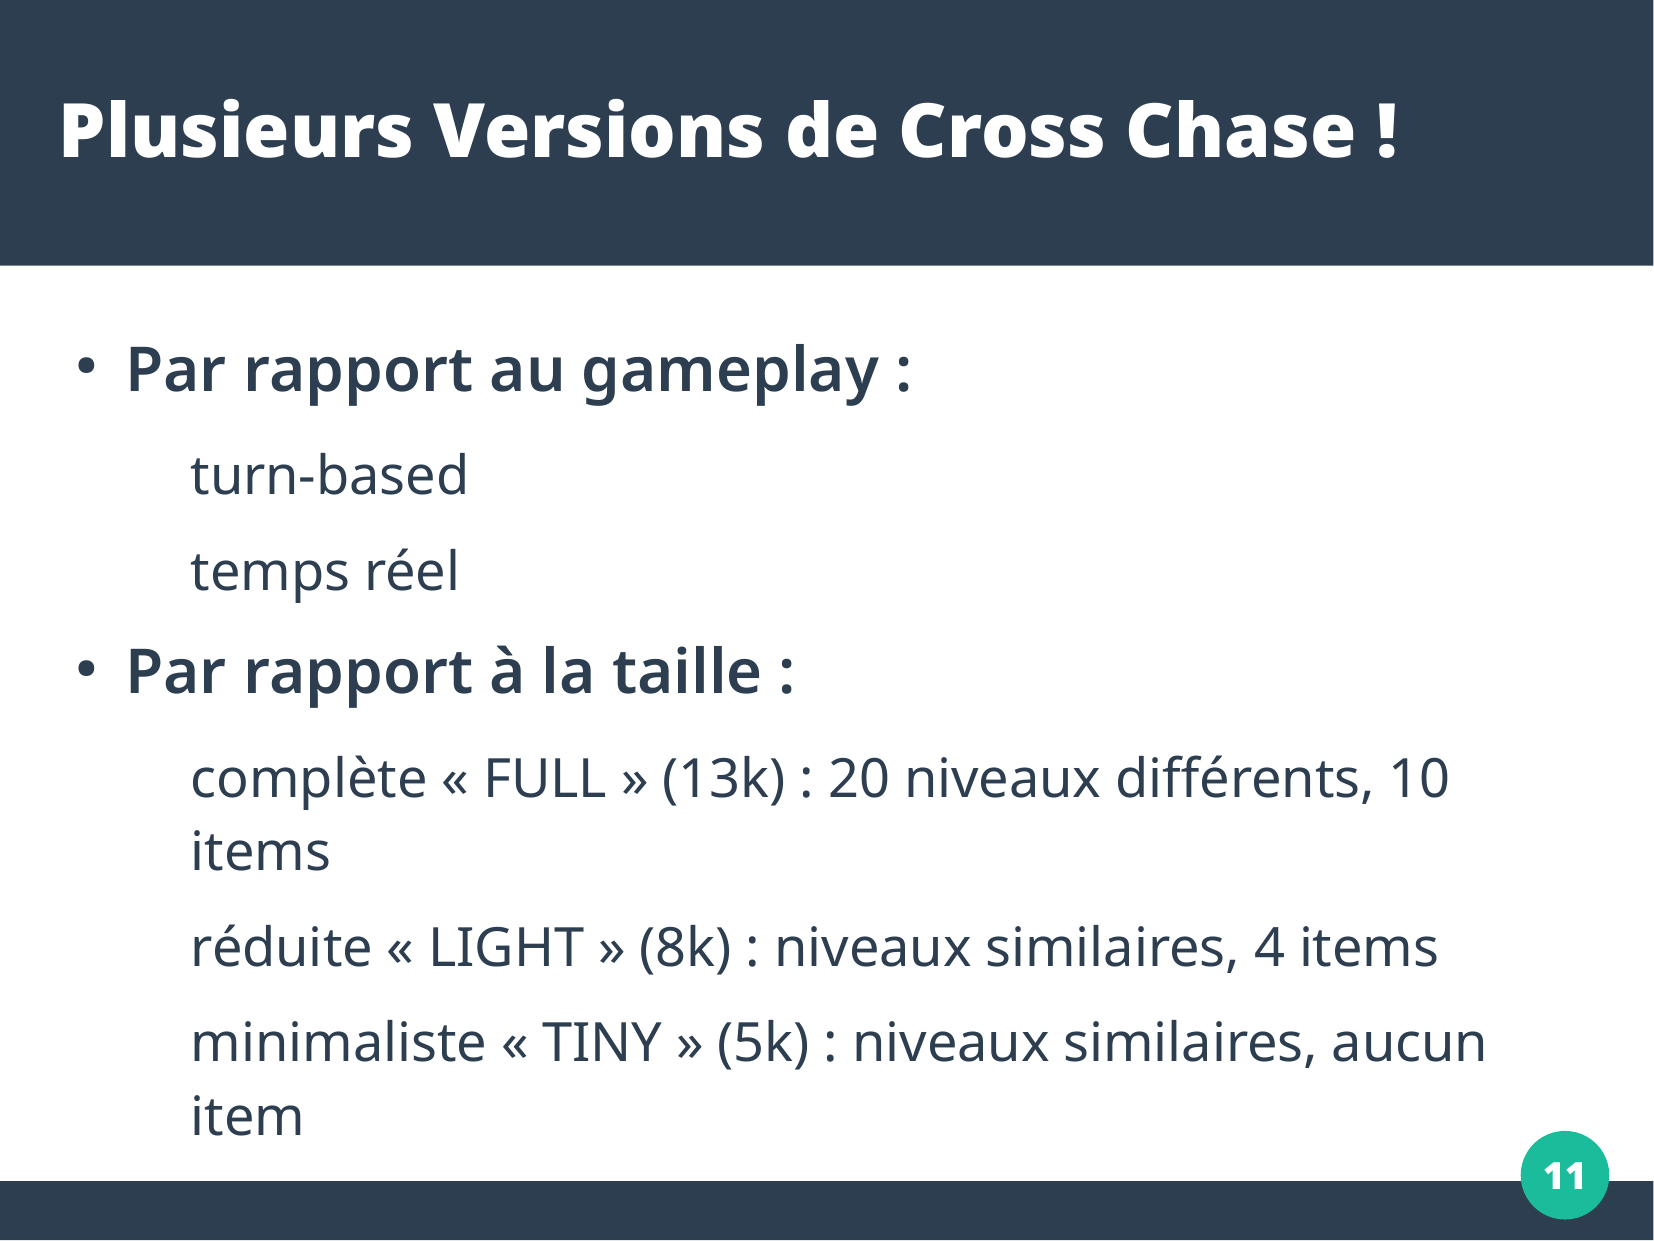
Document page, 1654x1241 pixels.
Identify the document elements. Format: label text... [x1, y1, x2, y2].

list Par rapport au gameplay : turn-based temps réel Par rapport à la taille : complète « FULL » (13k) : 20 niveaux différents, 10 items réduite « LIGHT » (8k) : niveaux similaires, 4 items minimaliste « TINY » (5k) : niveaux similaires, aucun item [59, 324, 1595, 1152]
title Plusieurs Versions de Cross Chase ! [59, 0, 1595, 265]
